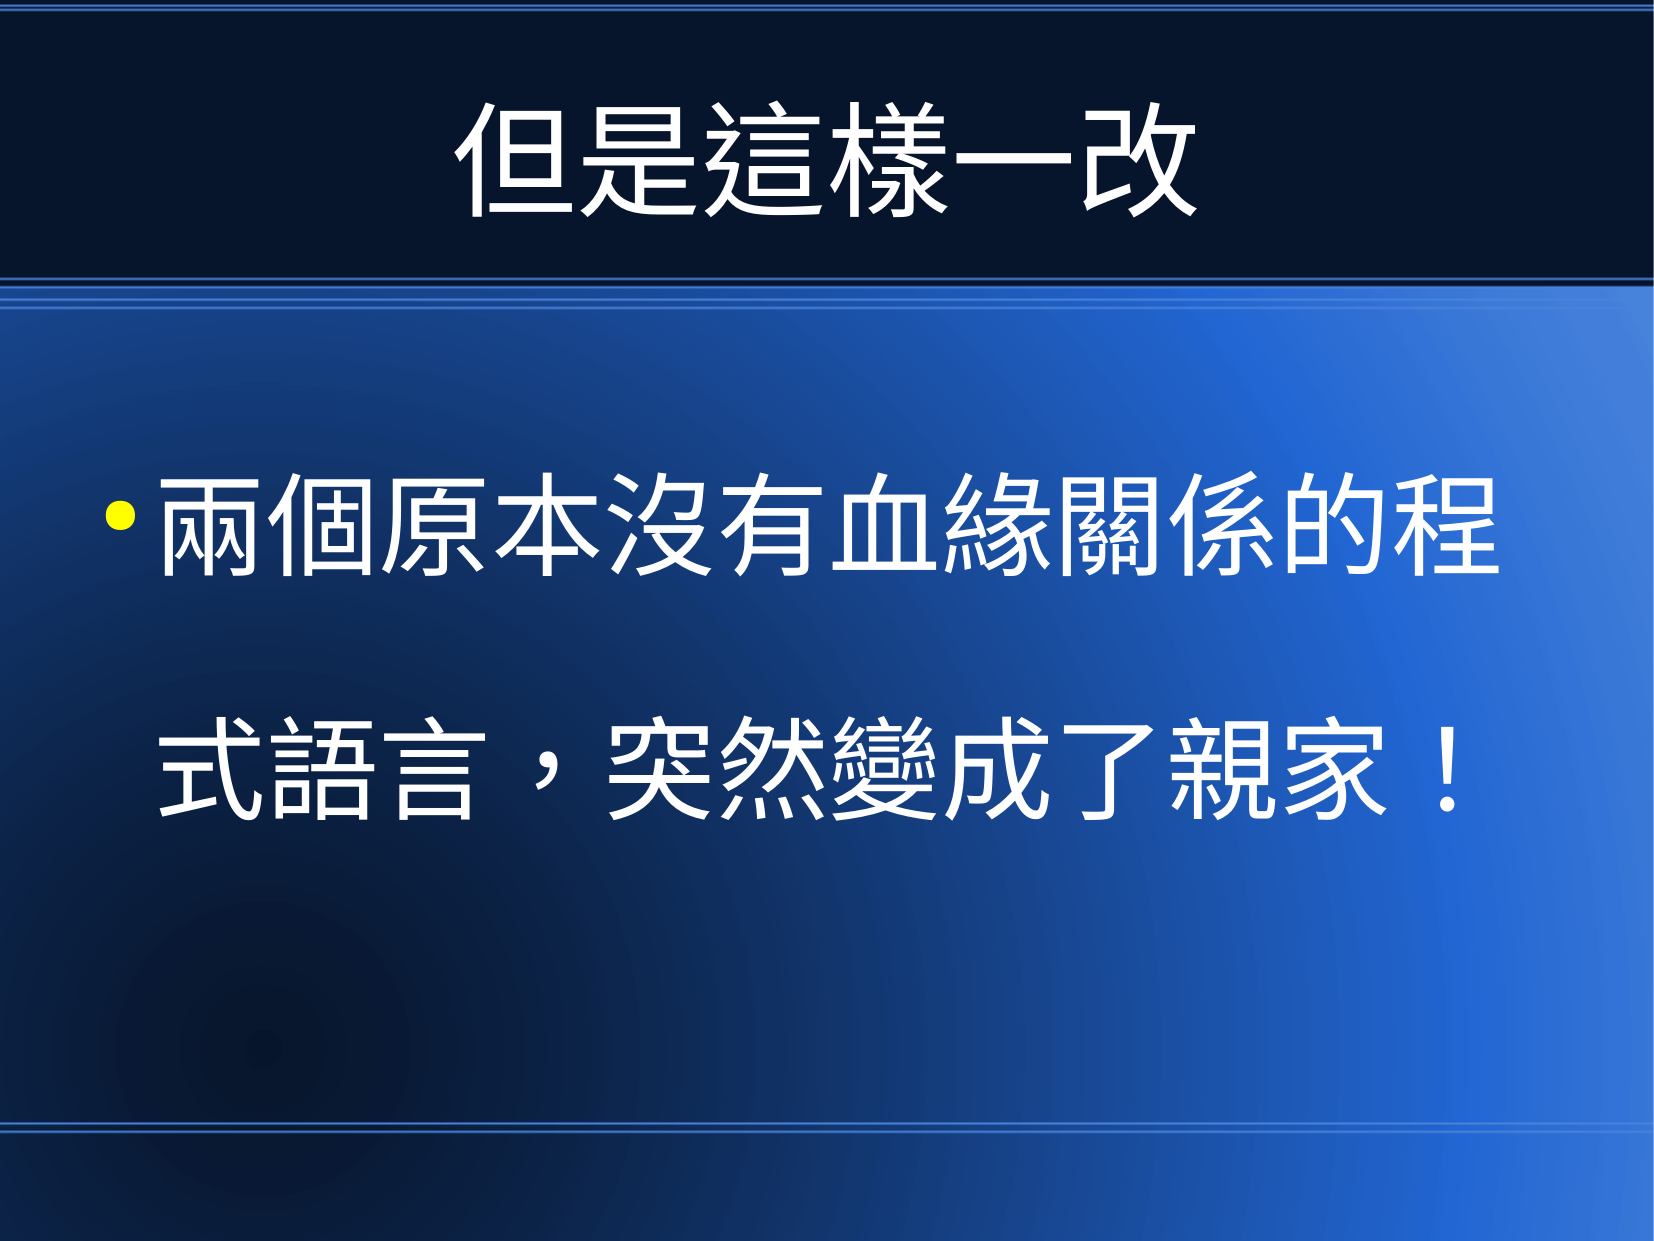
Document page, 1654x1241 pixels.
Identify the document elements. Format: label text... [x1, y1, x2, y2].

title 但是這樣一改 [82, 49, 1571, 257]
picture [0, 0, 1654, 1241]
list 兩個原本沒有血緣關係的程式語言，突然變成了親家！ [82, 355, 1571, 1241]
